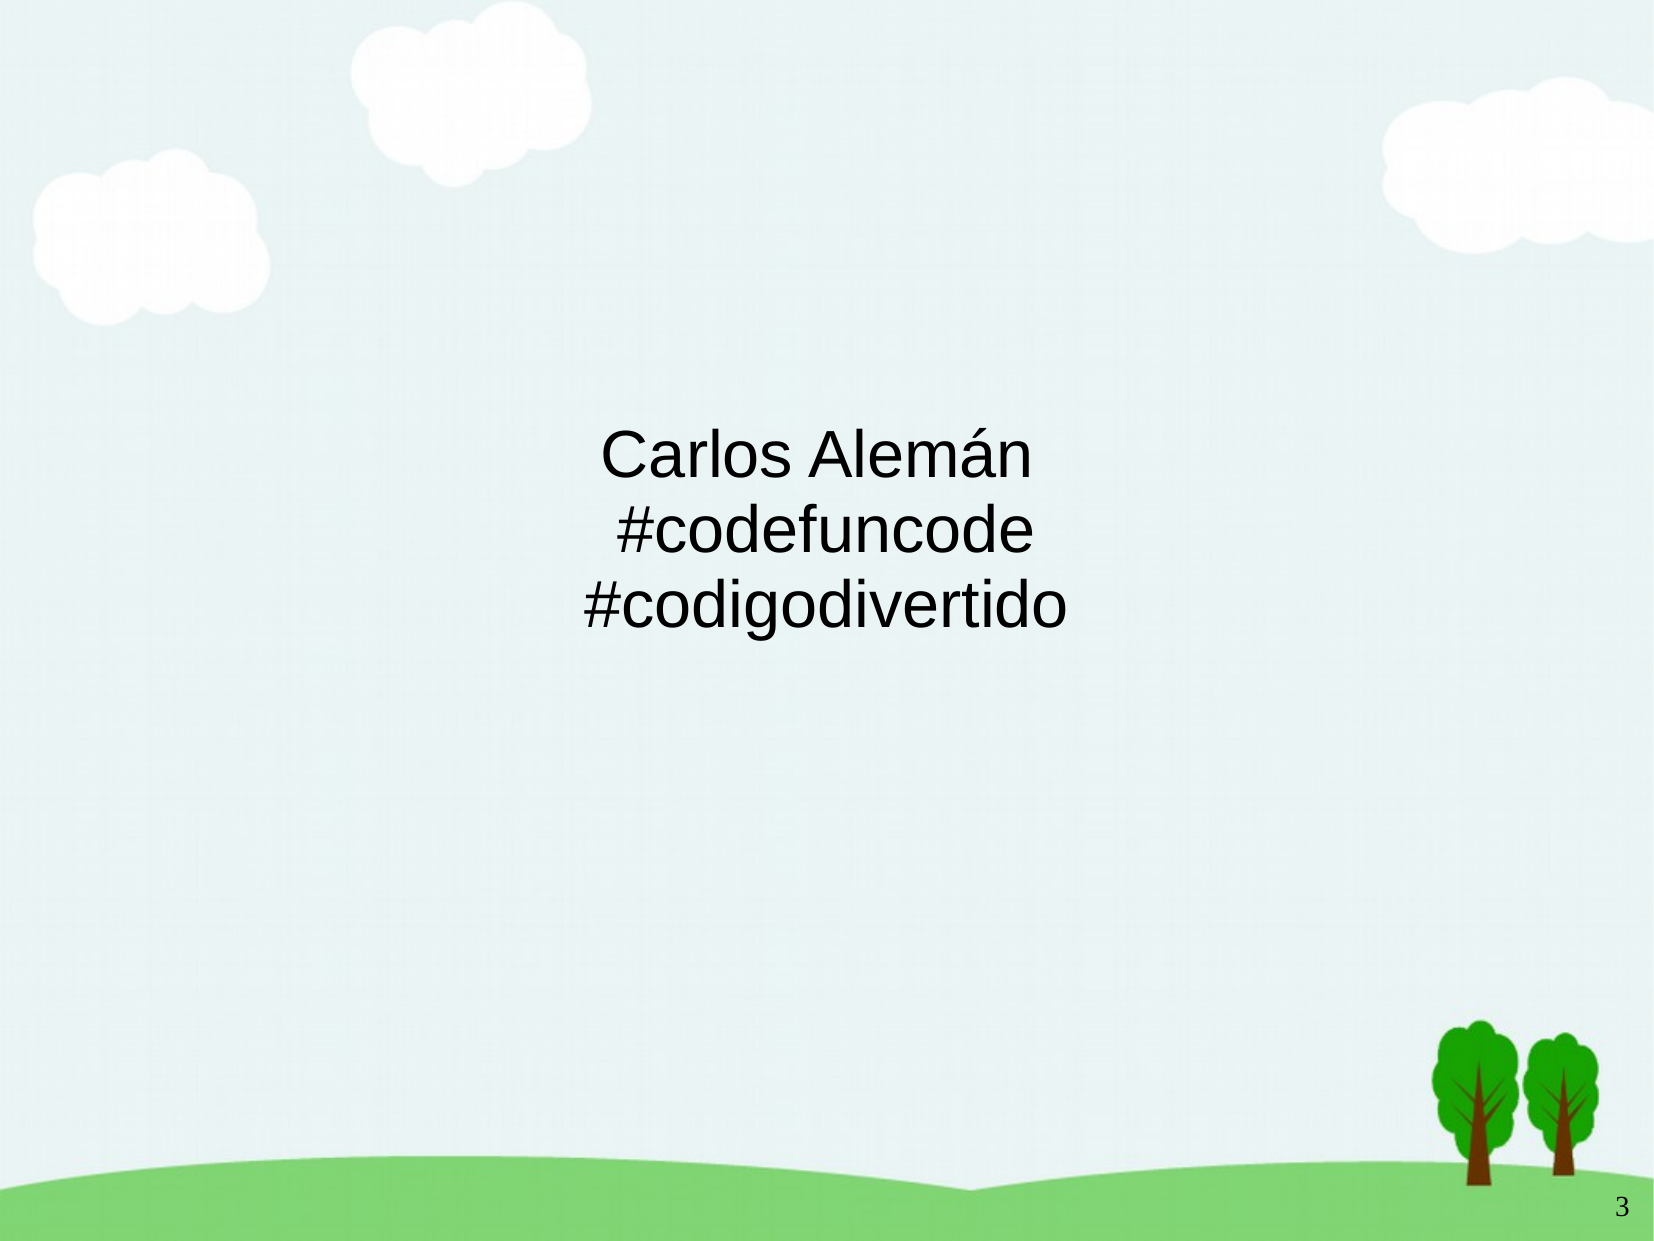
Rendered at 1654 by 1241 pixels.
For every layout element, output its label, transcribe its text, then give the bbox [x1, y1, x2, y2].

text_box Carlos Alemán #codefuncode #codigodivertido [82, 49, 1571, 1010]
picture [0, 0, 1654, 1241]
